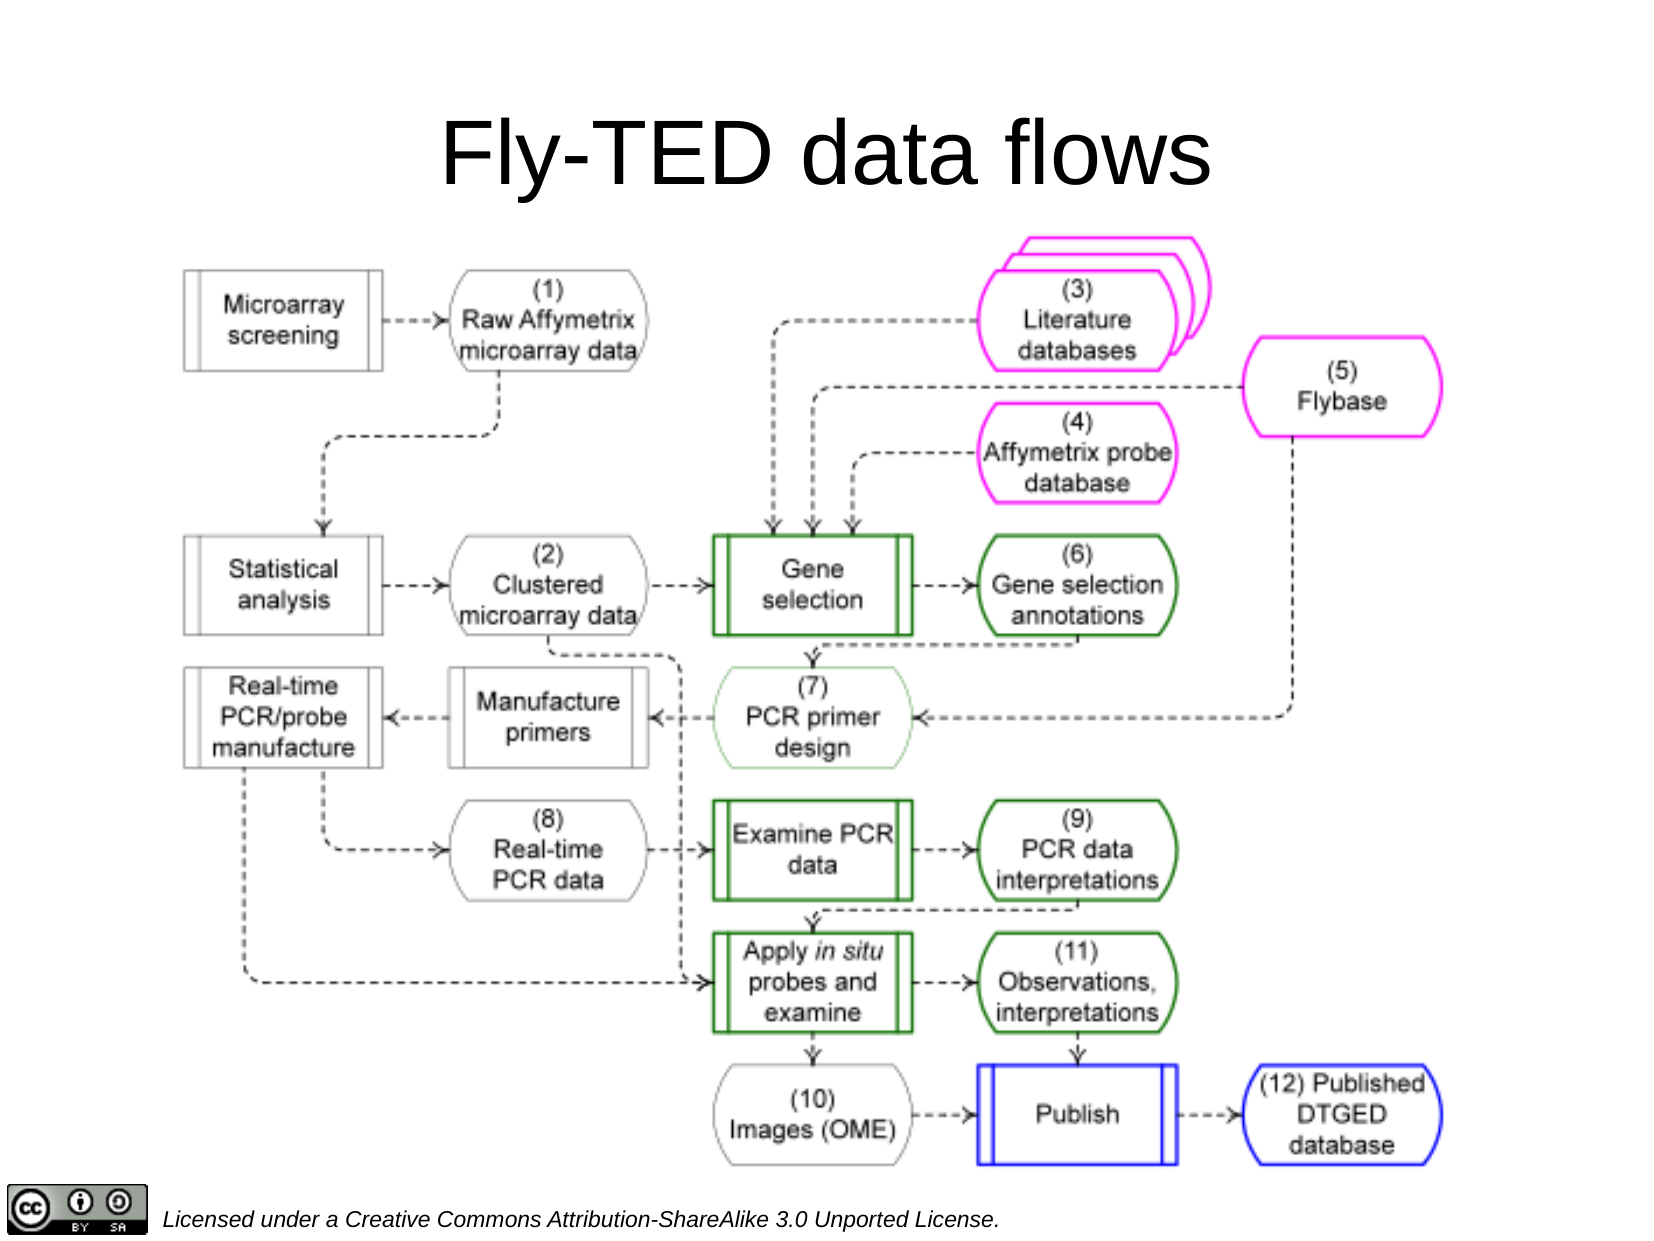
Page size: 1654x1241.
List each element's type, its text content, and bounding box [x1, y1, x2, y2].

picture [179, 228, 1453, 1176]
title Fly-TED data flows [82, 49, 1571, 257]
picture [7, 1184, 148, 1235]
